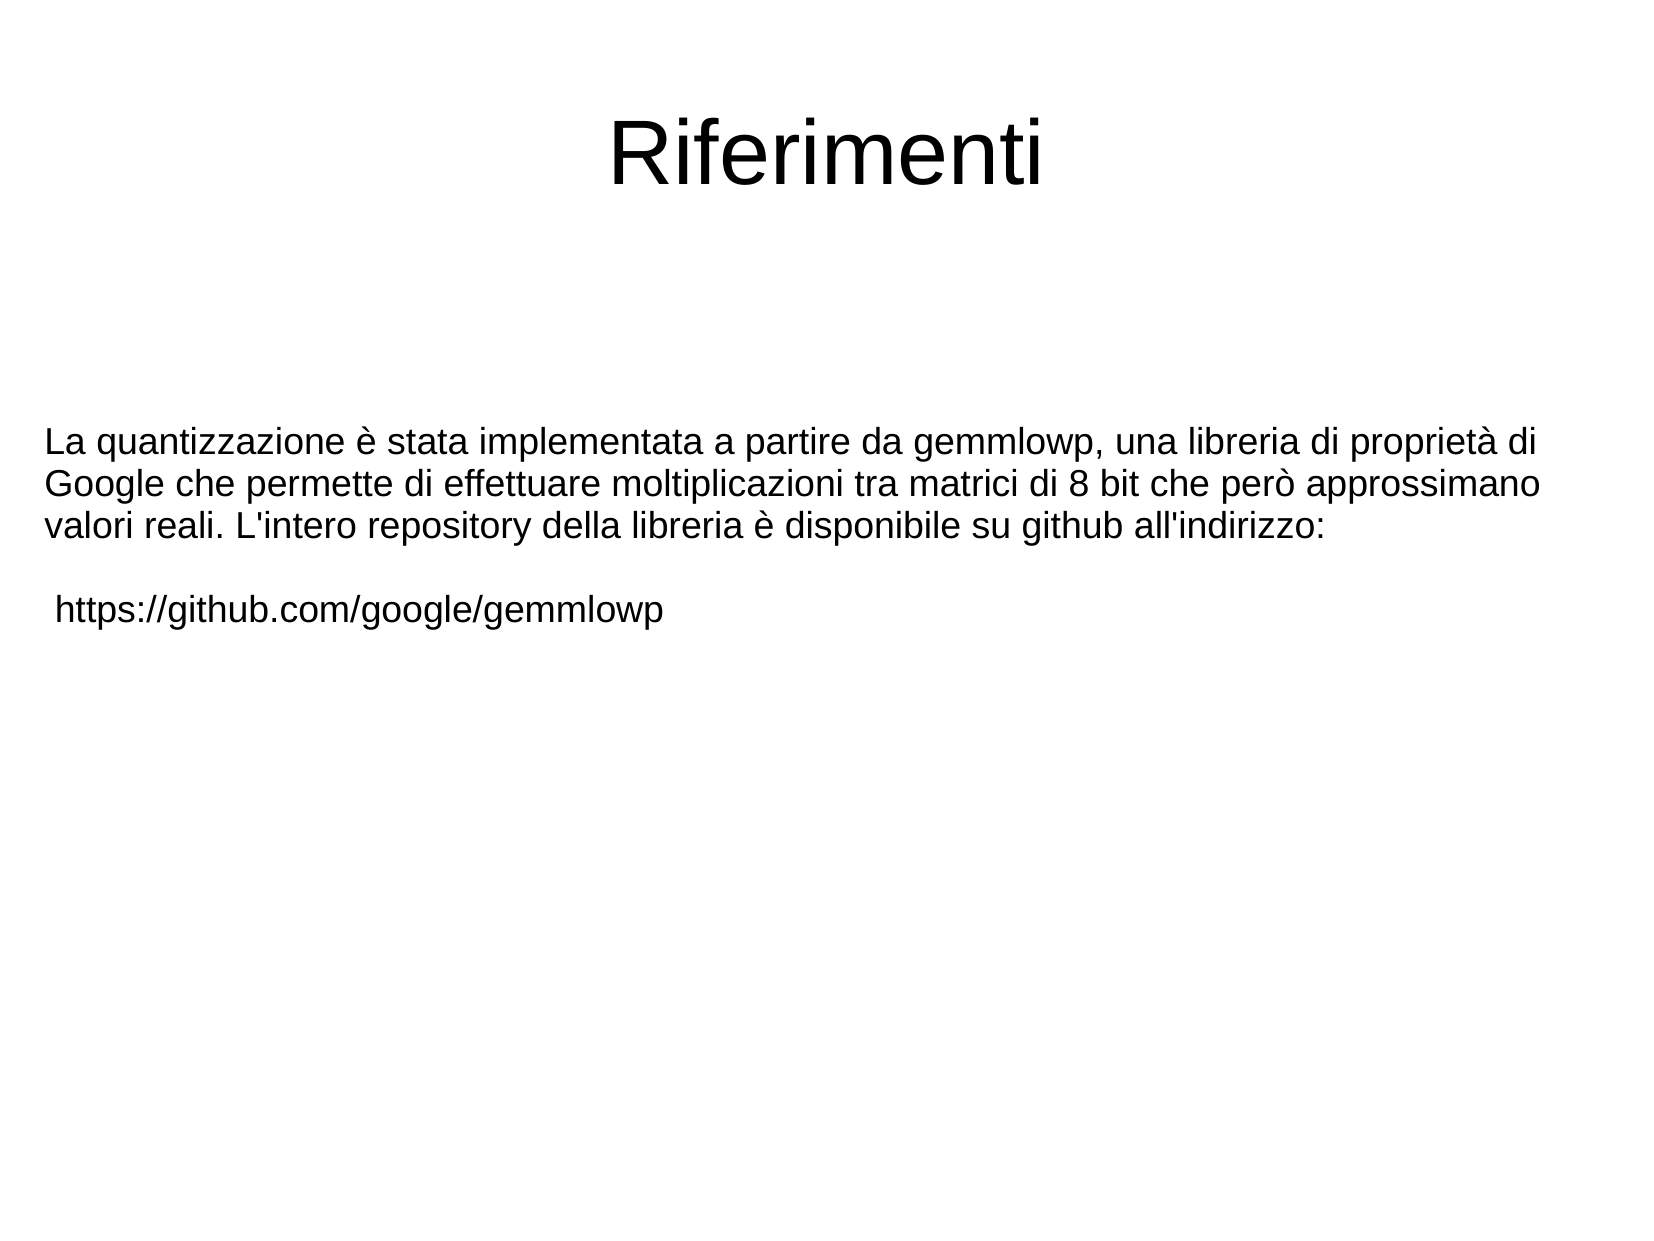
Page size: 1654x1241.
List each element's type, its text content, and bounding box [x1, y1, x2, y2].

text_box La quantizzazione è stata implementata a partire da gemmlowp, una libreria di proprietà di Google che permette di effettuare moltiplicazioni tra matrici di 8 bit che però approssimano valori reali. L'intero repository della libreria è disponibile su github all'indirizzo: https://github.com/google/gemmlowp [29, 413, 1595, 827]
title Riferimenti [82, 49, 1571, 257]
